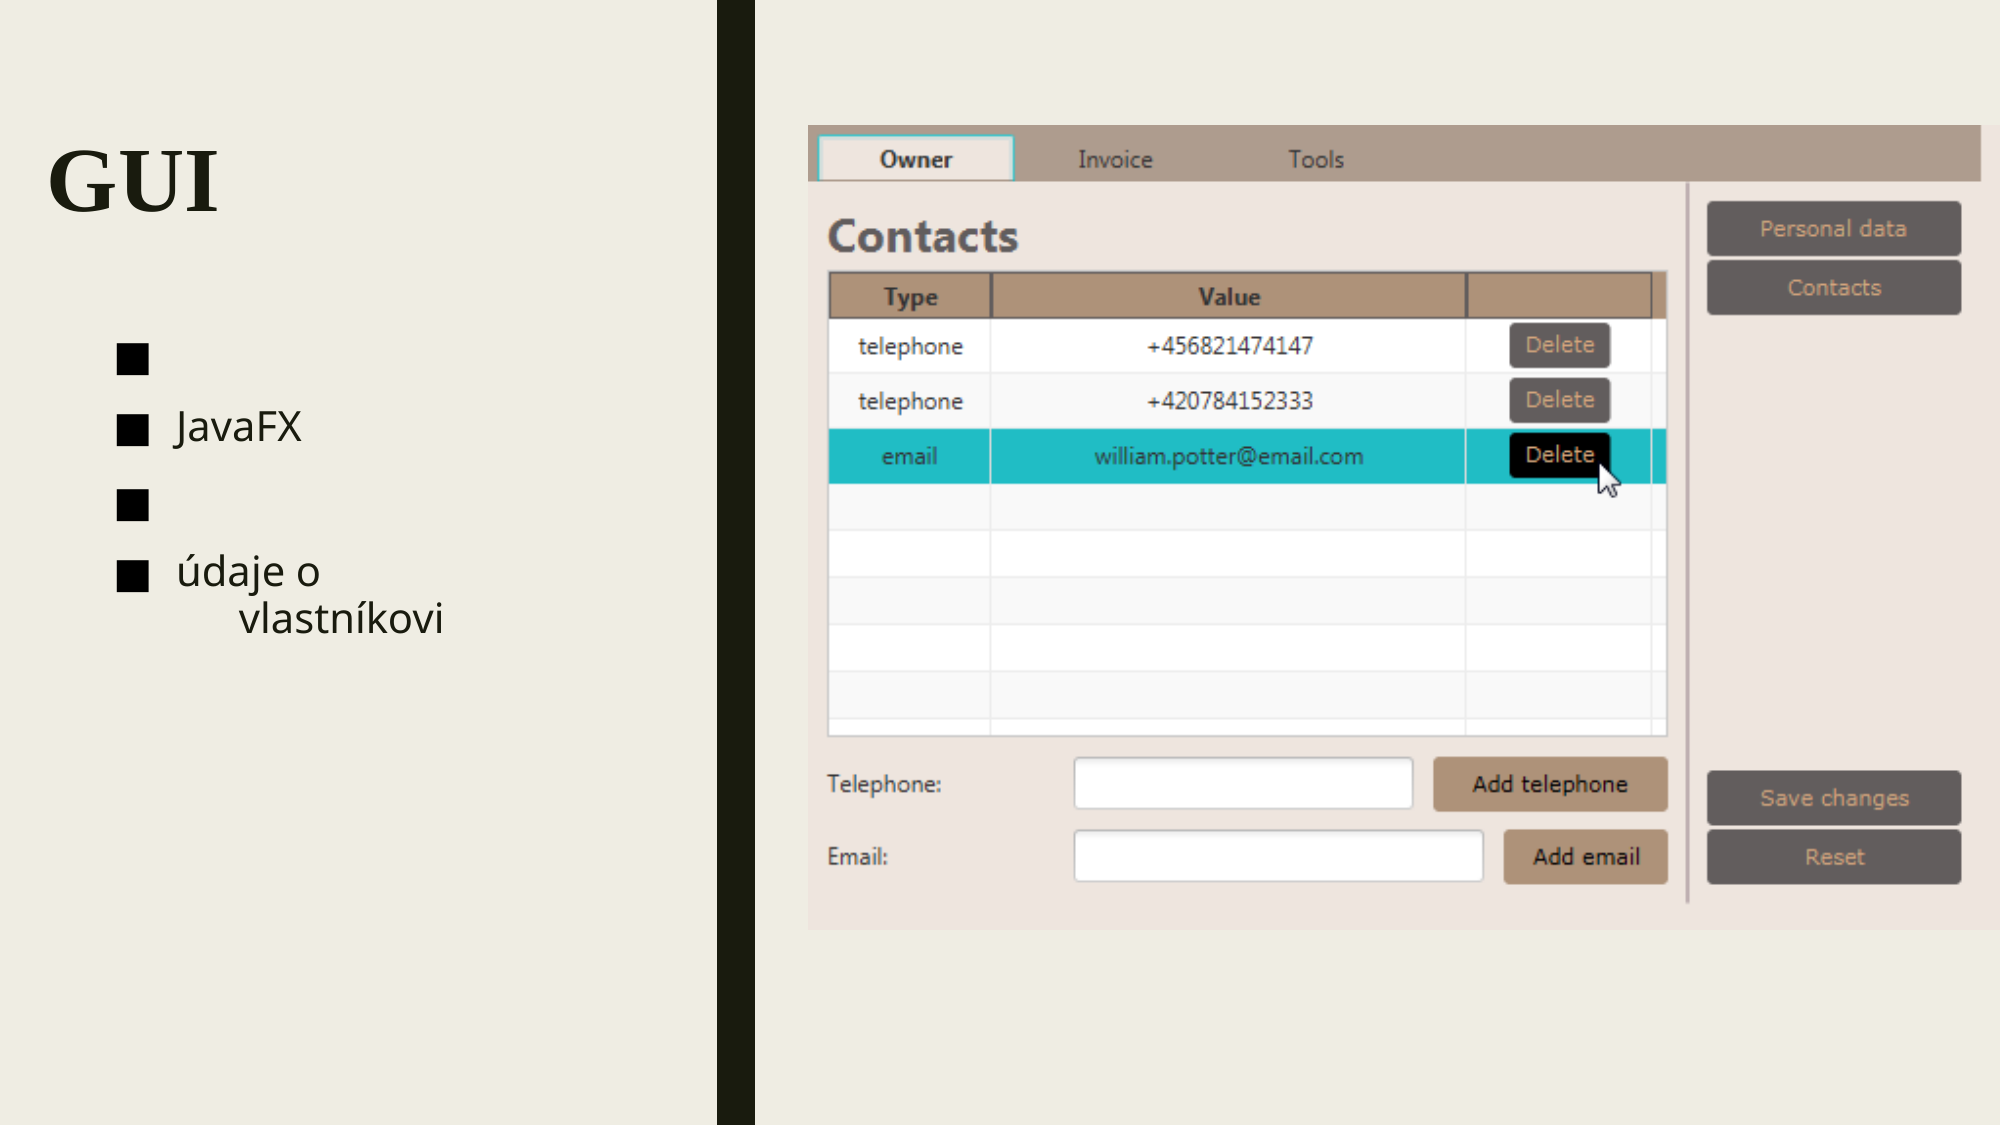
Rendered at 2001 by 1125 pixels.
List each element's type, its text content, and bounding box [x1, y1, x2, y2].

text_box [0, 0, 2000, 1125]
picture [808, 125, 2000, 930]
list JavaFX údaje o vlastníkovi [98, 318, 536, 931]
title GUI [31, 125, 547, 254]
